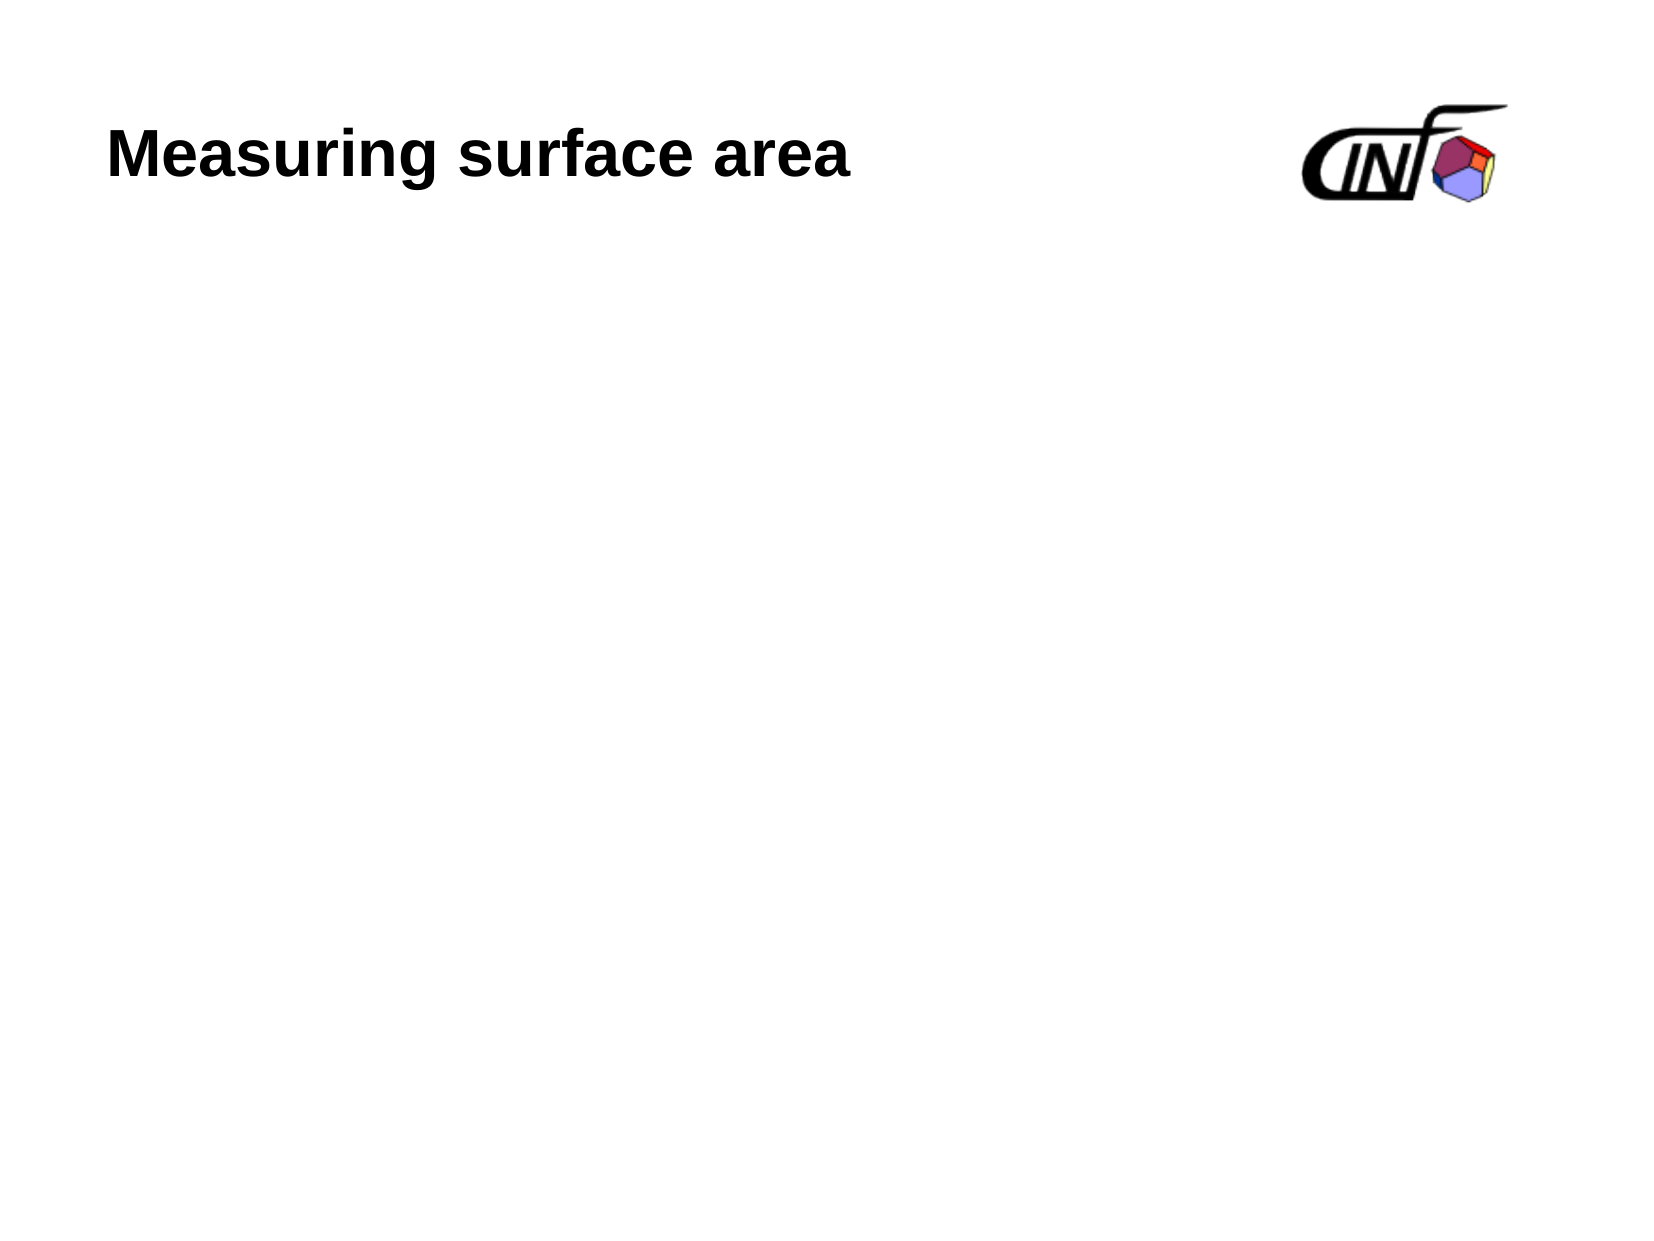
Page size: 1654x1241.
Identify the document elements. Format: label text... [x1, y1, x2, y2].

title Measuring surface area [82, 49, 1571, 257]
